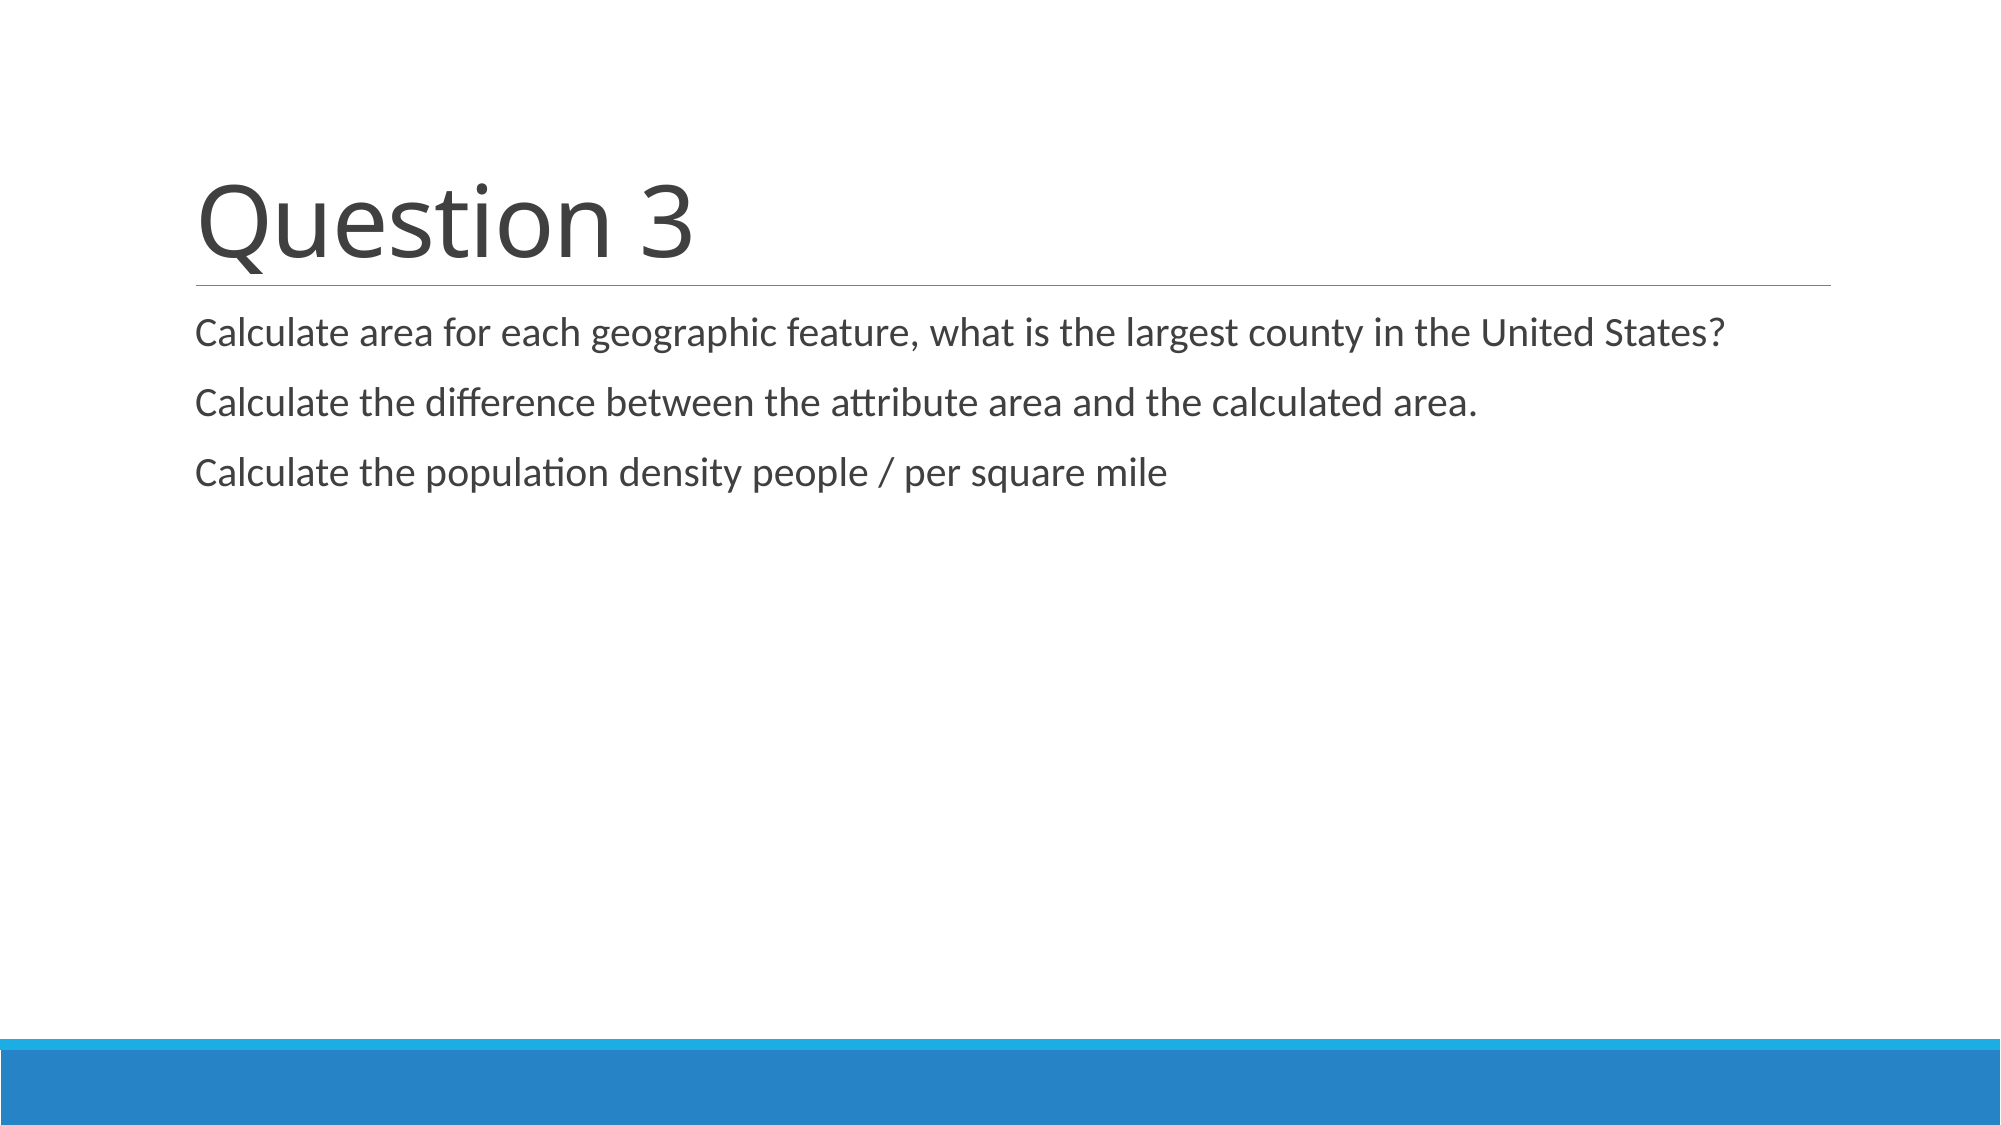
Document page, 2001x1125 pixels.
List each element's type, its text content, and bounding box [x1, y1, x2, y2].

title Question 3 [180, 47, 1831, 286]
list Calculate area for each geographic feature, what is the largest county in the United States? Calculate the difference between the attribute area and the calculated area. Calculate the population density people / per square mile [180, 302, 1831, 963]
